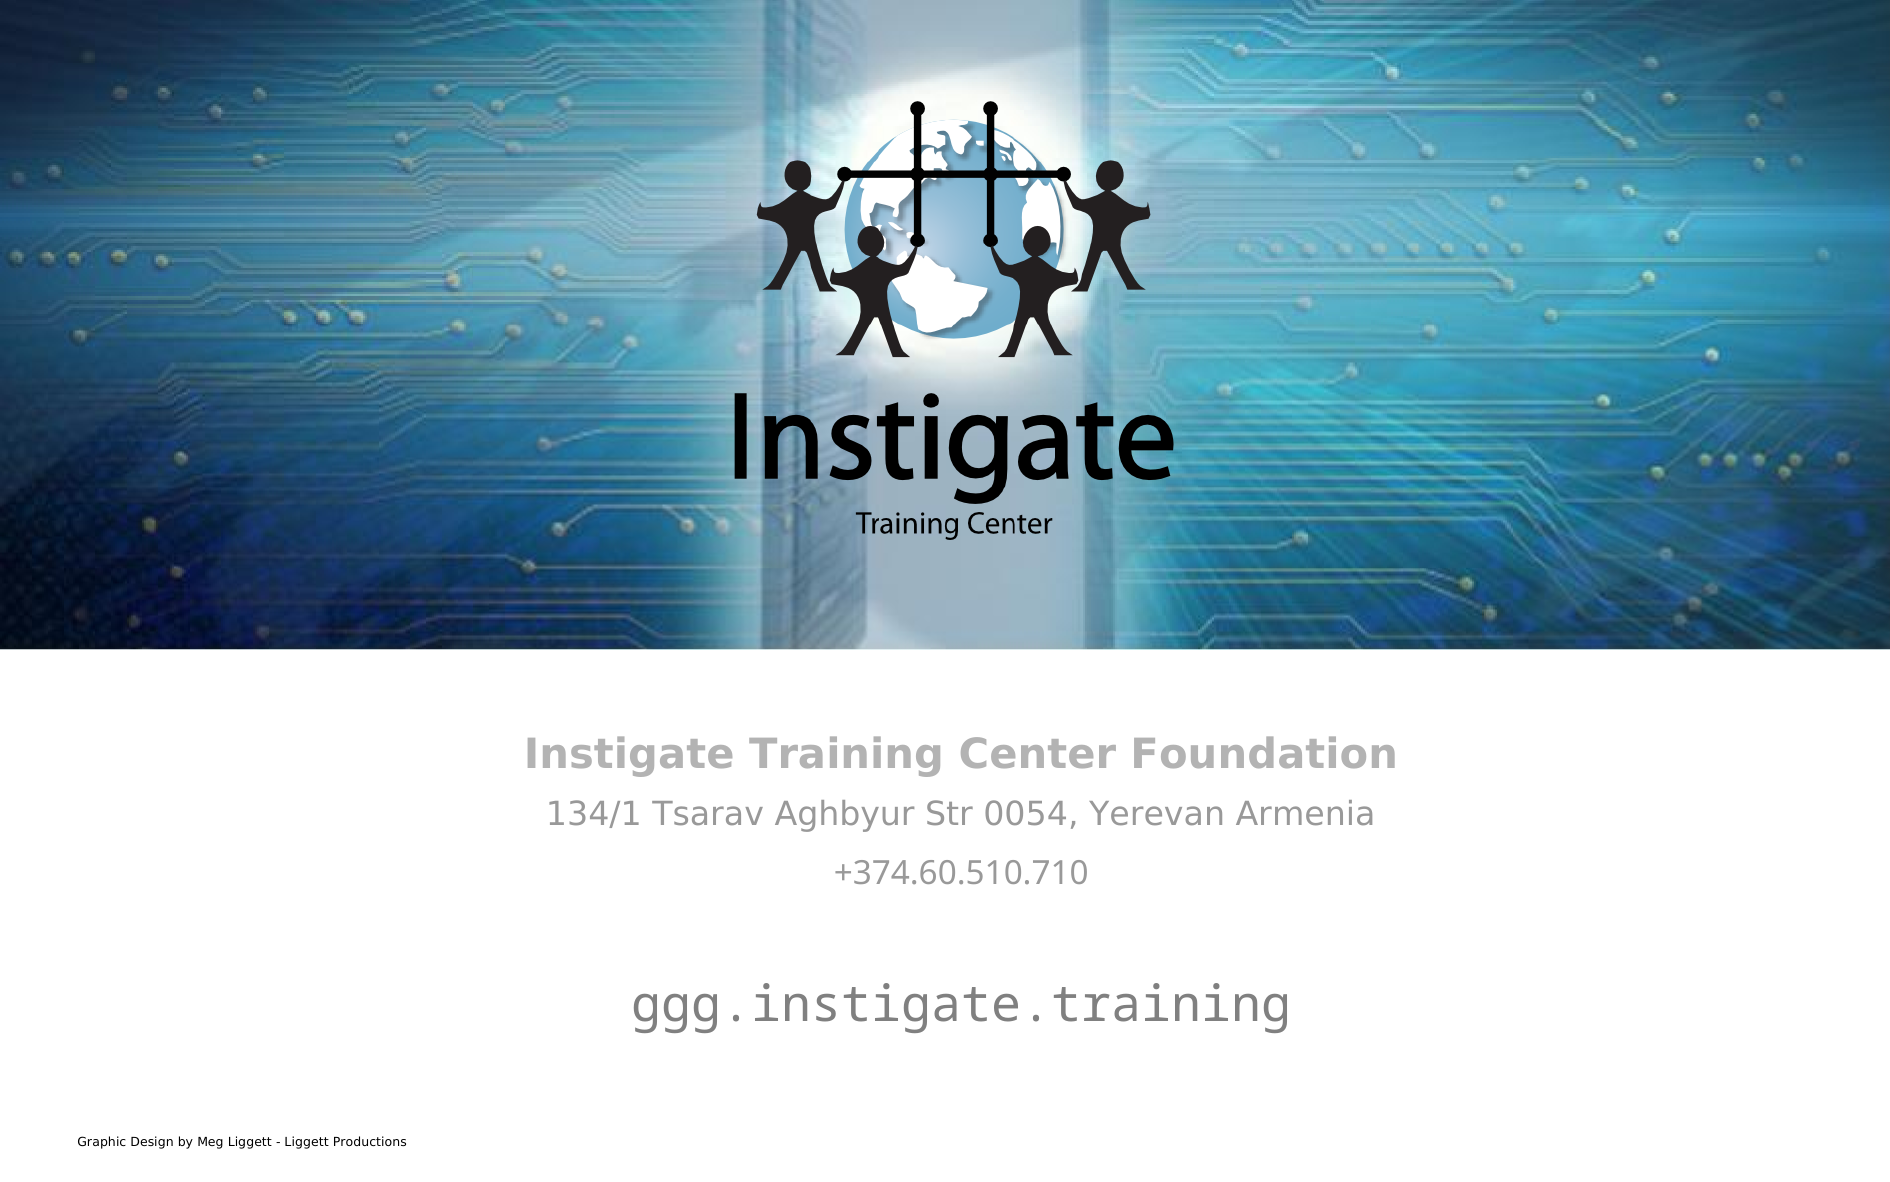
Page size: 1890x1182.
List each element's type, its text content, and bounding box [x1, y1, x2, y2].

picture [0, 0, 1890, 650]
subtitle Instigate Training Center Foundation 134/1 Tsarav Aghbyur Str 0054, Yerevan Armenia +374.60.510.710 ggg.instigate.training [300, 726, 1623, 1016]
